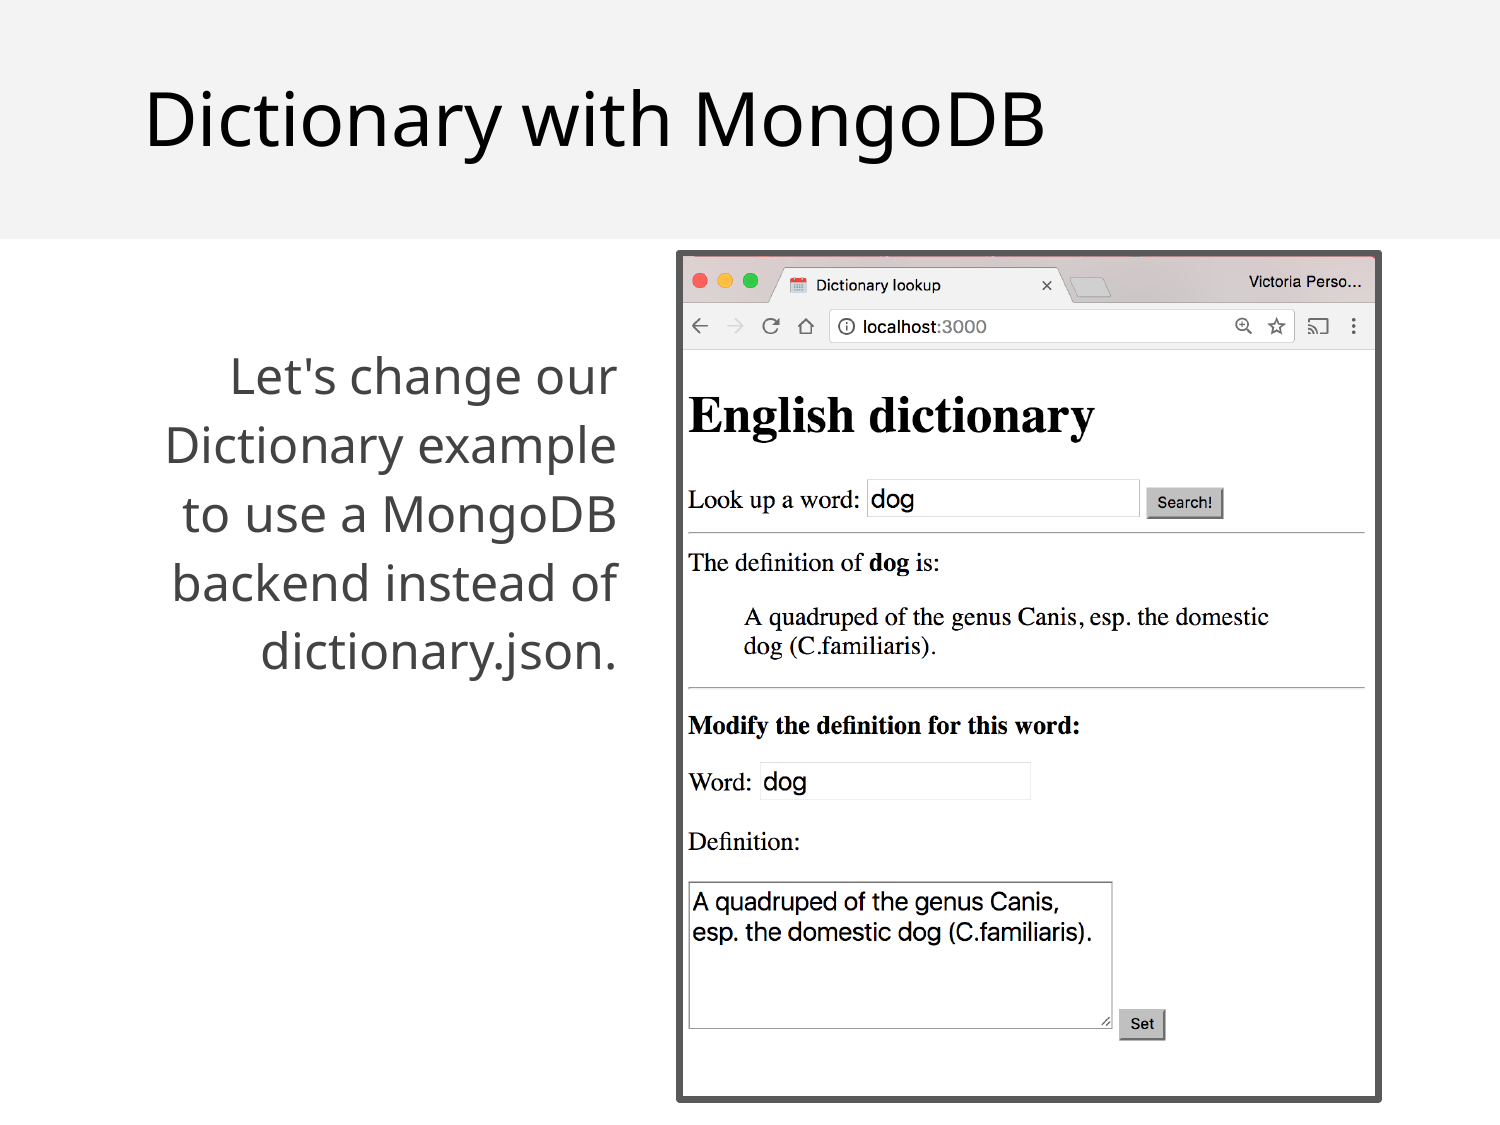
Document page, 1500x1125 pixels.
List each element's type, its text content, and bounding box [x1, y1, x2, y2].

picture [682, 255, 1376, 1097]
list Let's change our Dictionary example to use a MongoDB backend instead of dictionary.json. [128, 320, 633, 805]
title Dictionary with MongoDB [128, 56, 1372, 183]
